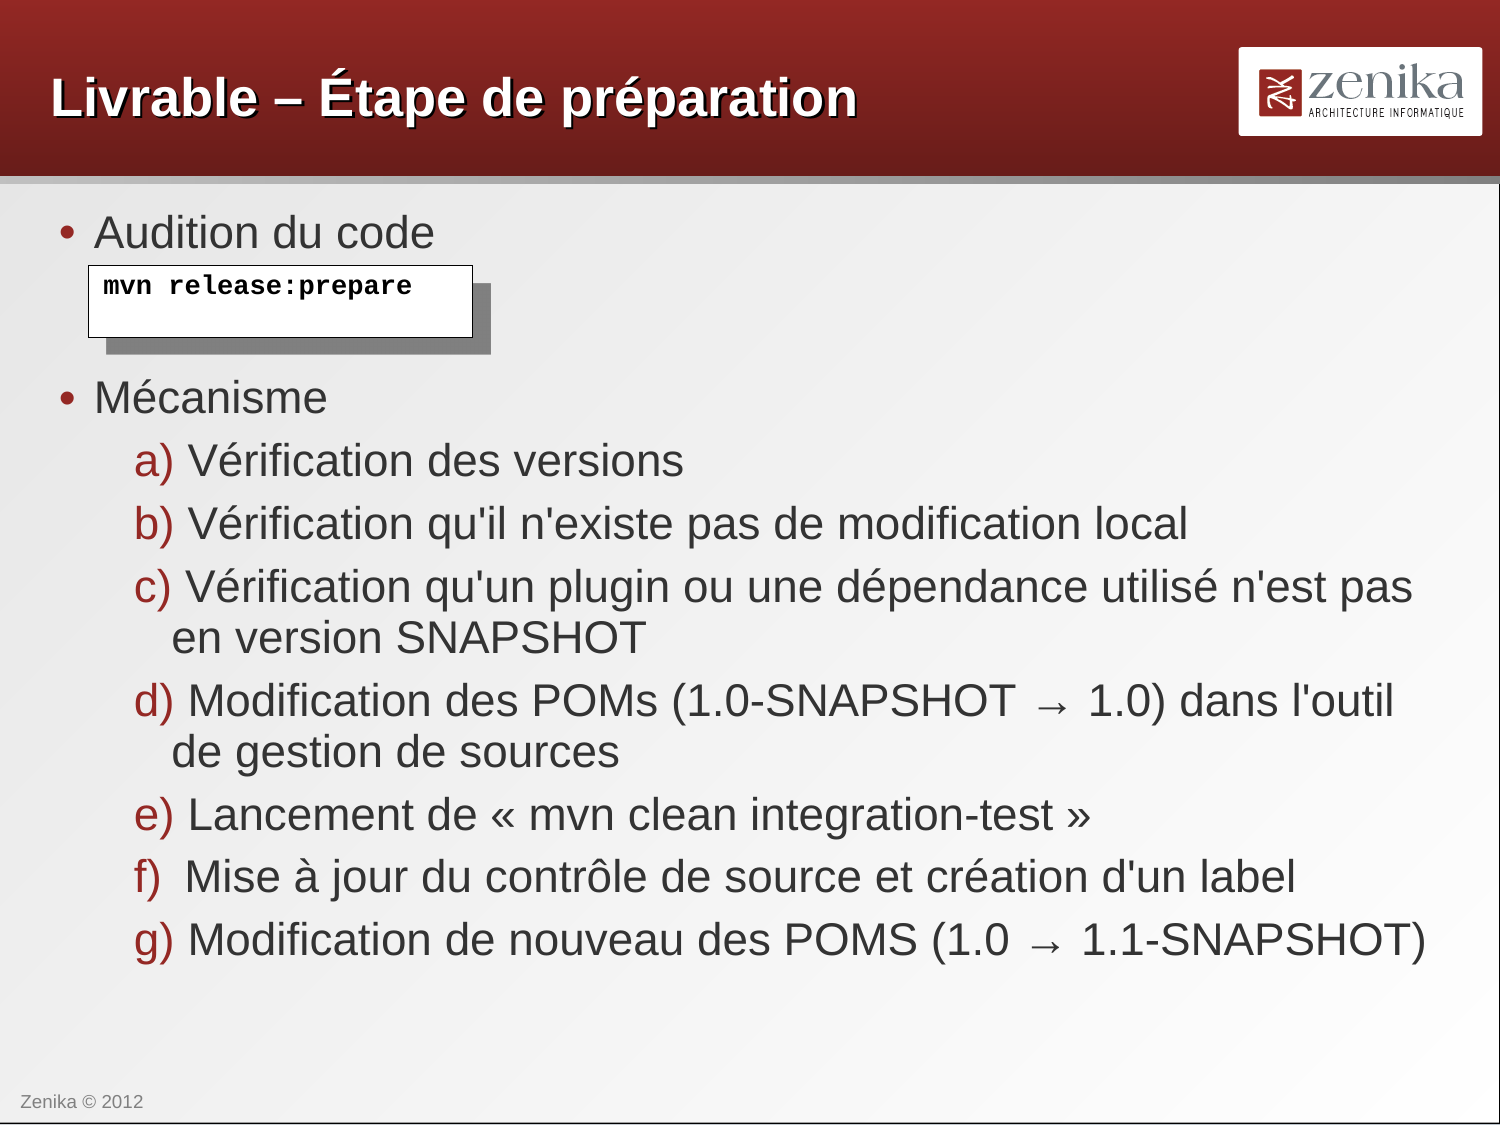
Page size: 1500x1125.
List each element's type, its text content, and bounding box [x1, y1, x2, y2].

list Audition du code [59, 206, 1444, 282]
picture [1257, 58, 1464, 125]
title Livrable – Étape de préparation [50, 15, 1206, 180]
list Mécanisme Vérification des versions Vérification qu'il n'existe pas de modification local Vérification qu'un plugin ou une dépendance utilisé n'est pas en version SNAPSHOT Modification des POMs (1.0-SNAPSHOT → 1.0) dans l'outil de gestion de sources Lancement de « mvn clean integration-test » Mise à jour du contrôle de source et création d'un label Modification de nouveau des POMS (1.0 → 1.1-SNAPSHOT) [59, 372, 1444, 963]
text_box mvn release:prepare [88, 265, 473, 338]
